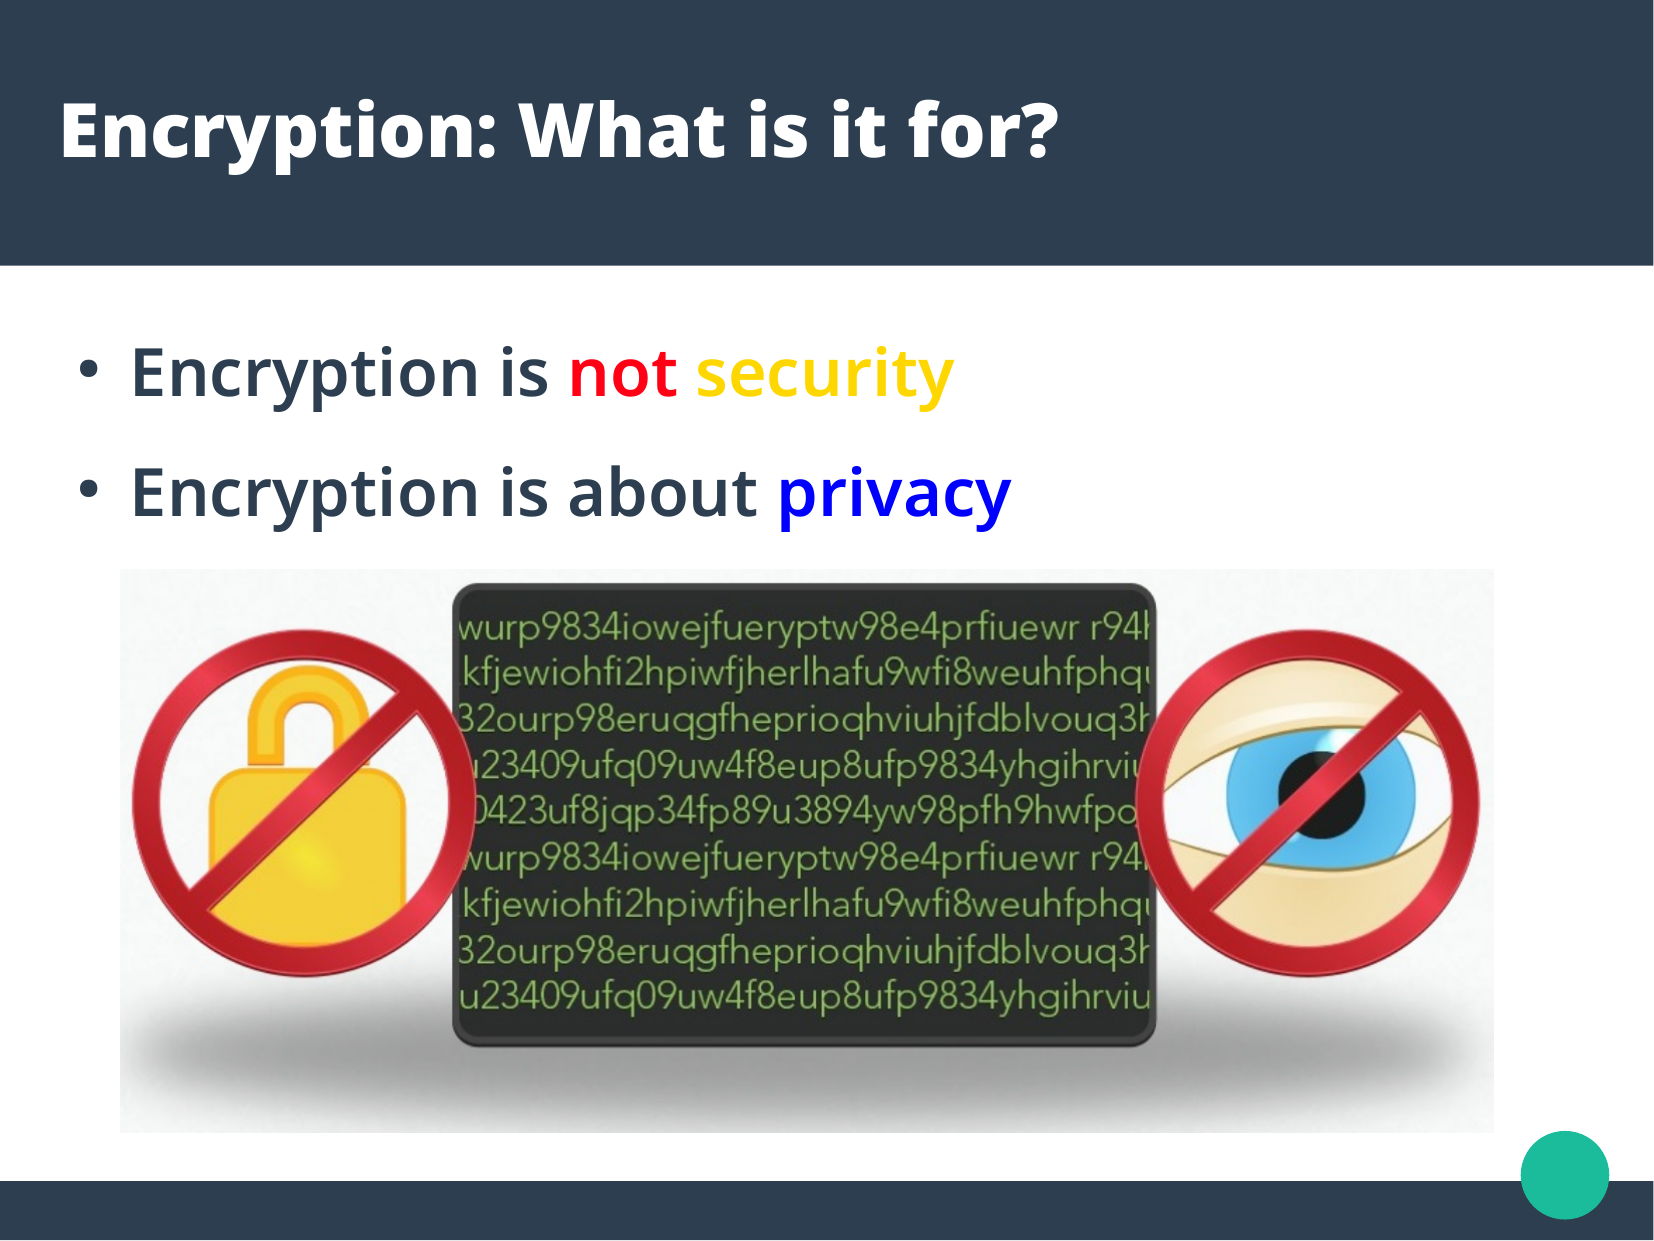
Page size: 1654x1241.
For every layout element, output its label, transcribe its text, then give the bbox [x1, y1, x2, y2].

list Encryption is not security Encryption is about privacy [59, 324, 1595, 1152]
picture [120, 569, 1494, 1133]
title Encryption: What is it for? [59, 49, 1595, 207]
